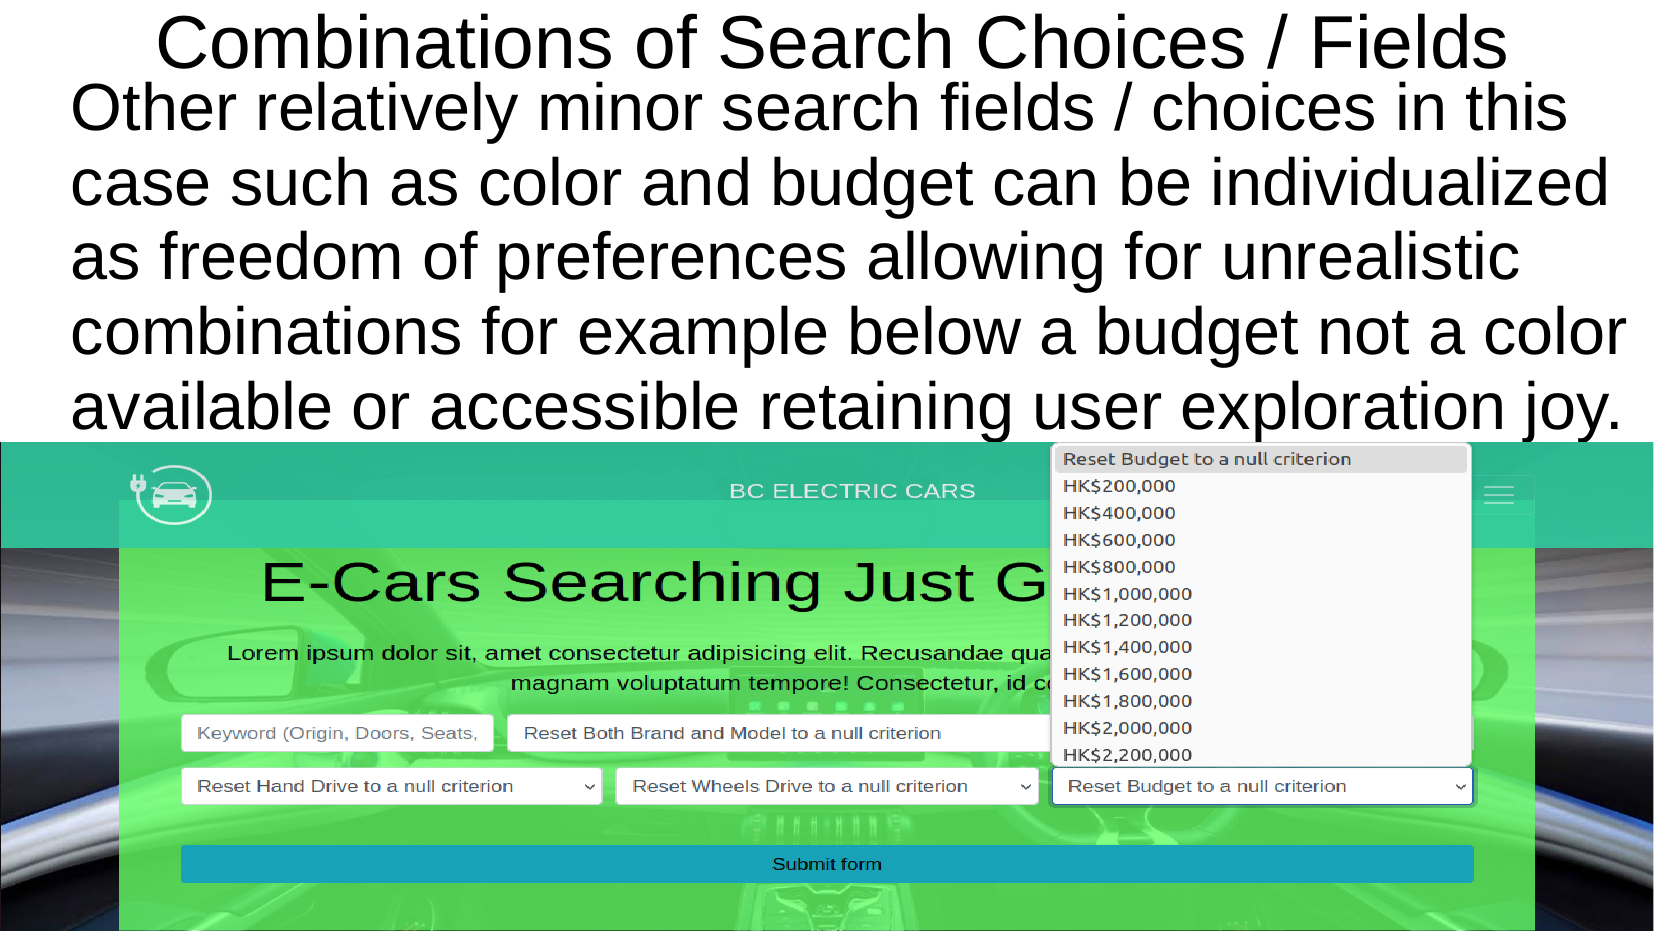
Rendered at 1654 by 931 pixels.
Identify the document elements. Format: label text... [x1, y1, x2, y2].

title Combinations of Search Choices / Fields [88, 0, 1577, 69]
list Other relatively minor search fields / choices in this case such as color and budget can be individualized as freedom of preferences allowing for unrealistic combinations for example below a budget not a color available or accessible retaining user exploration joy. [0, 69, 1654, 442]
picture [0, 442, 1654, 931]
